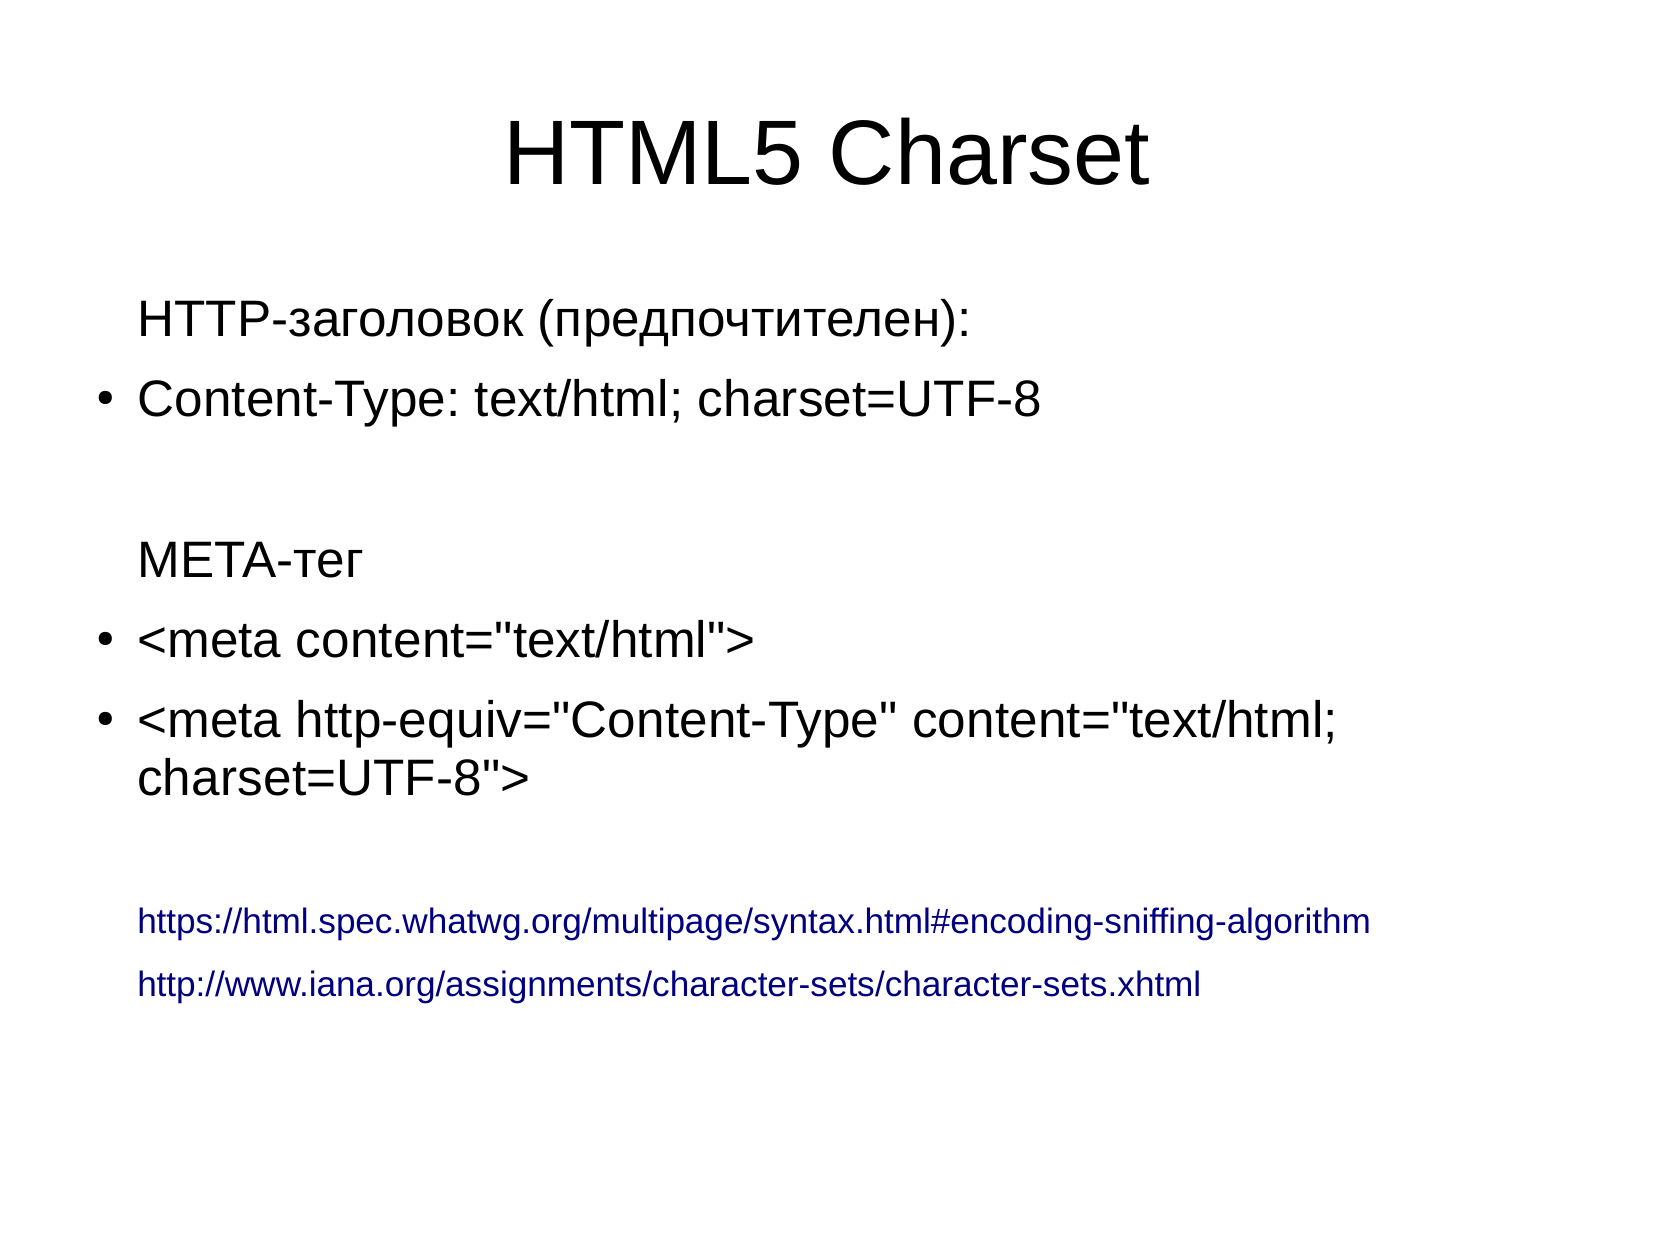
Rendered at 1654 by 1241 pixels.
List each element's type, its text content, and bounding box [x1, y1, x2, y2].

list HTTP-заголовок (предпочтителен): Content-Type: text/html; charset=UTF-8 META-тег <meta content="text/html"> <meta http-equiv="Content-Type" content="text/html; charset=UTF-8"> https://html.spec.whatwg.org/multipage/syntax.html#encoding-sniffing-algorithm http://www.iana.org/assignments/character-sets/character-sets.xhtml [82, 290, 1571, 1010]
title HTML5 Charset [82, 49, 1571, 257]
